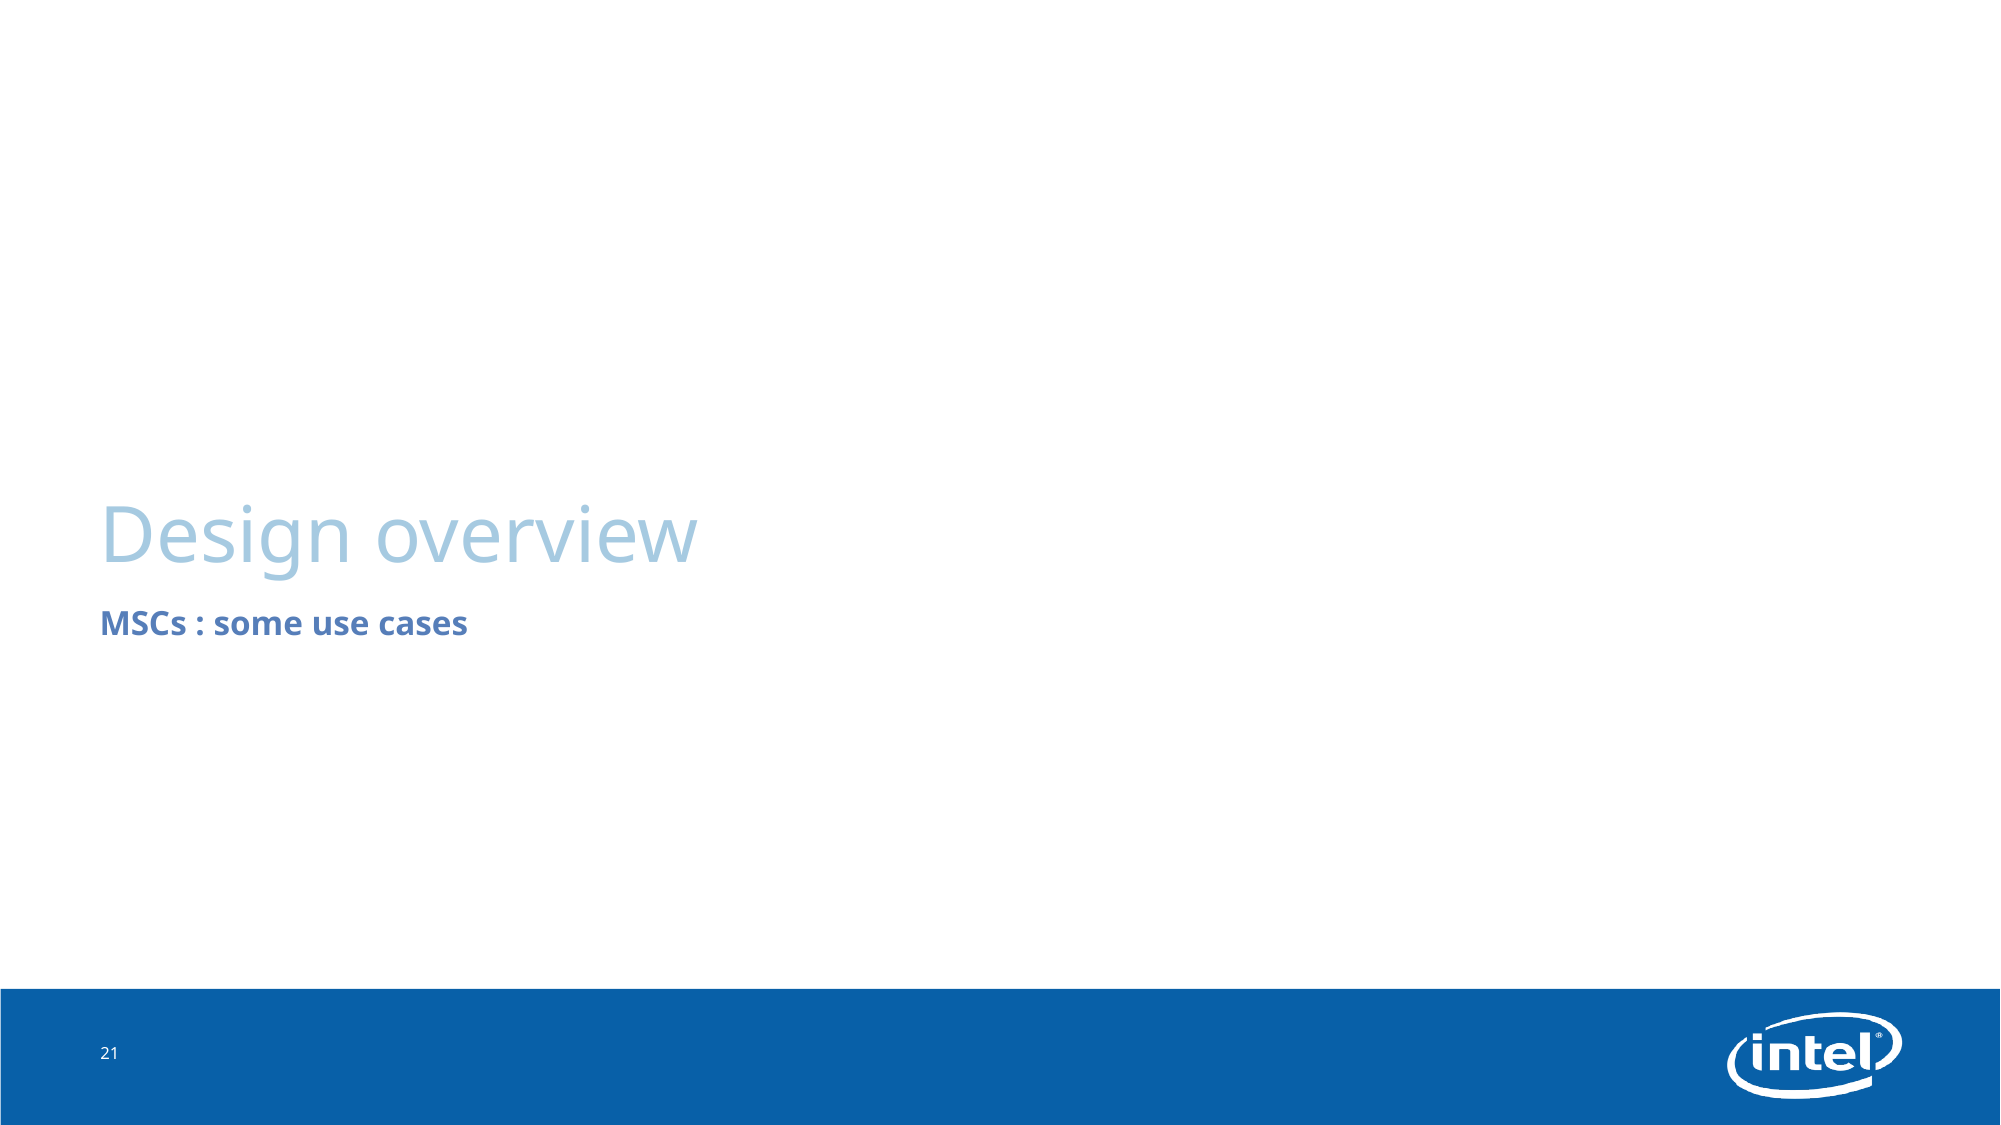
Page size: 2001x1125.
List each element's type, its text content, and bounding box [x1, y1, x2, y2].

picture [1725, 1011, 1904, 1101]
slide_number <number> [100, 1042, 192, 1093]
list MSCs : some use cases [99, 602, 1800, 849]
title Design overview [99, 354, 1800, 578]
